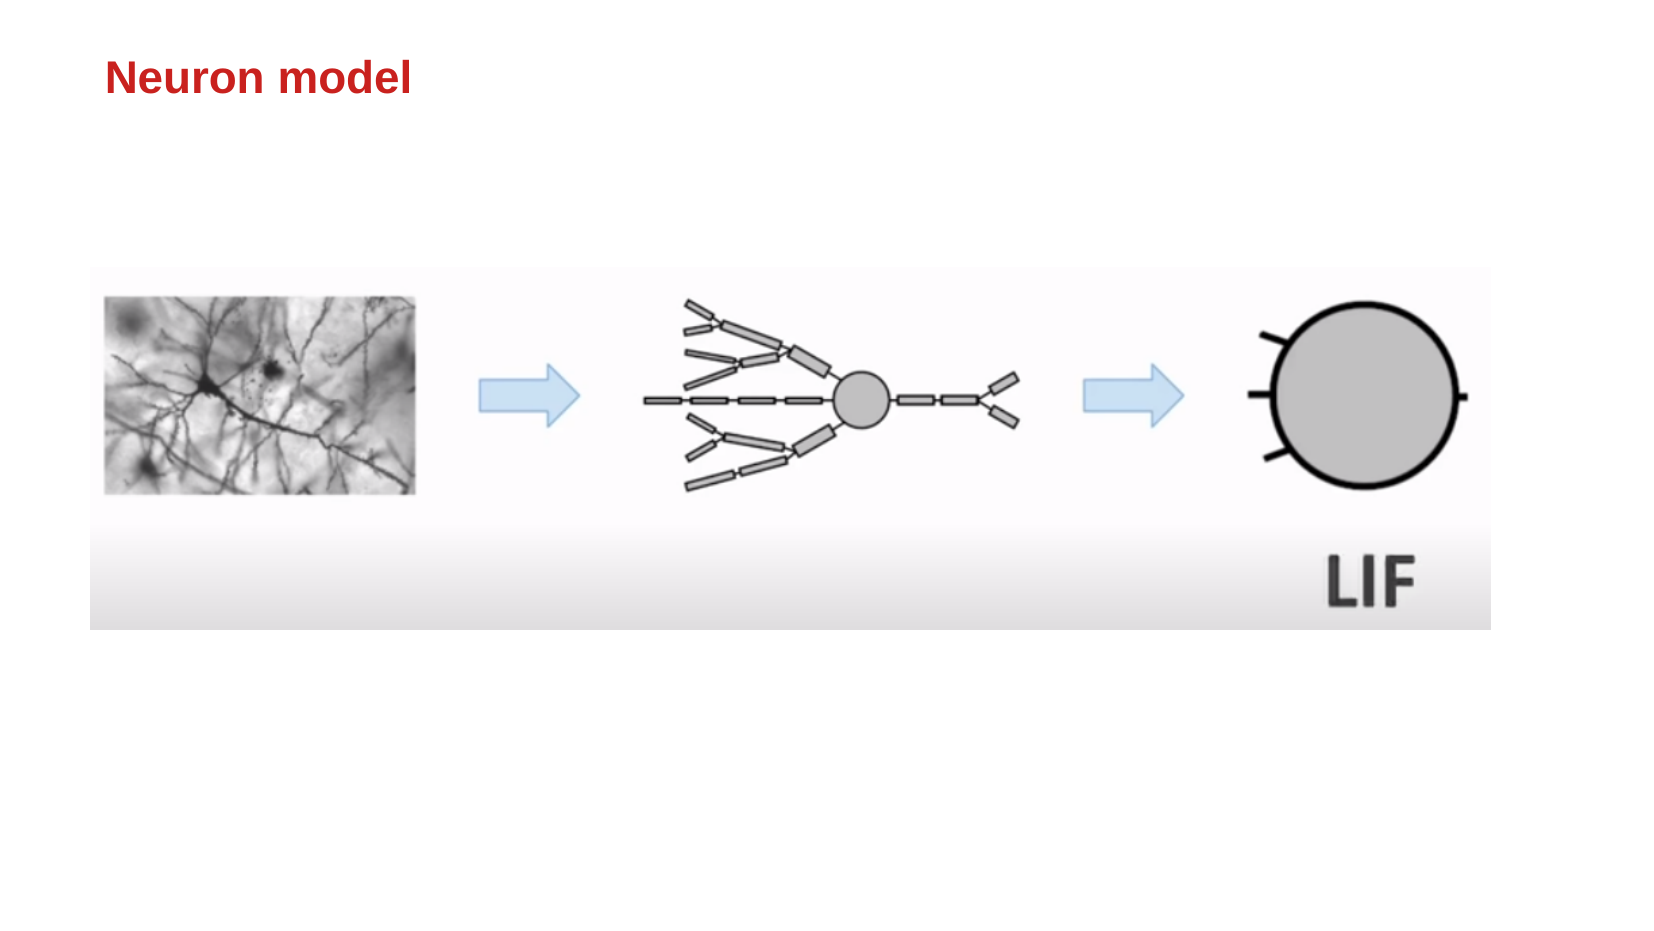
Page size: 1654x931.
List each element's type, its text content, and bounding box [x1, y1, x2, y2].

text_box Neuron model [90, 45, 428, 112]
picture [90, 267, 1491, 631]
